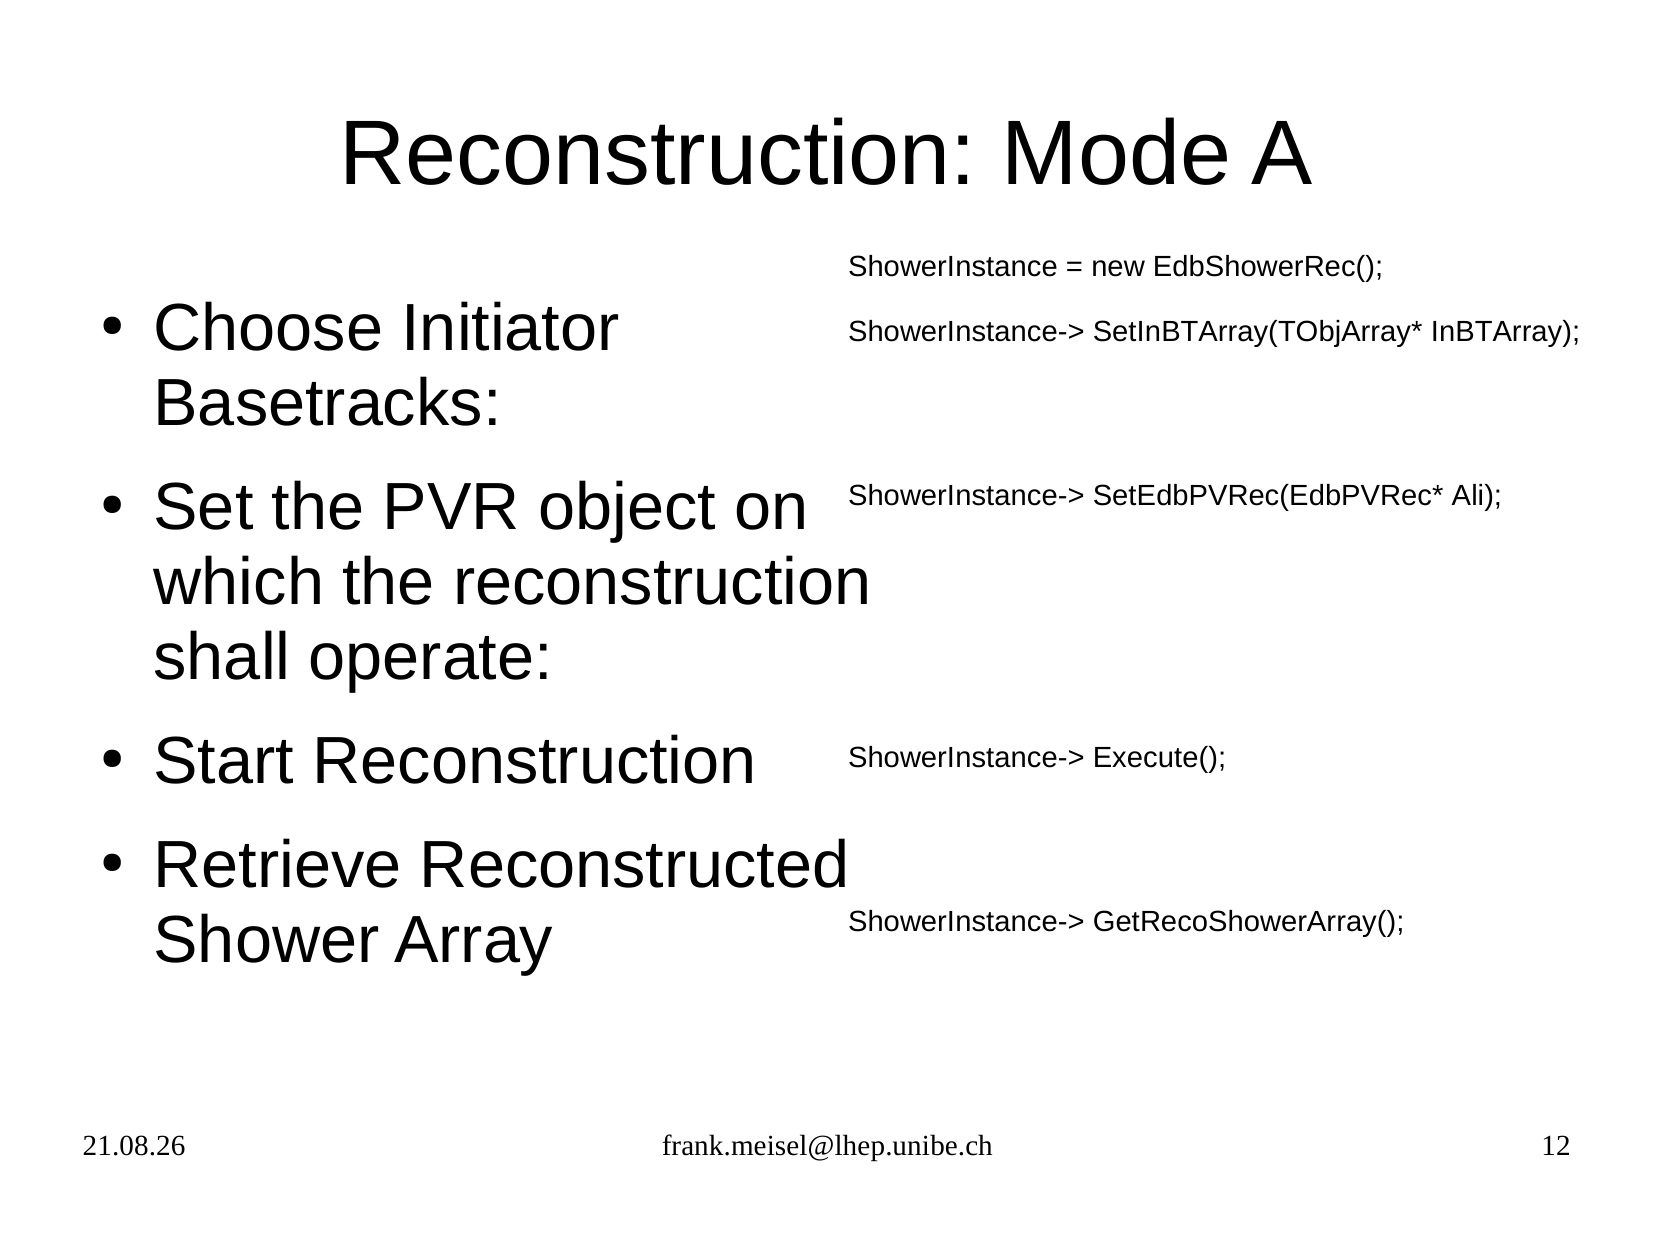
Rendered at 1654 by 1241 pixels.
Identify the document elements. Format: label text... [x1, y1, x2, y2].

text_box ShowerInstance = new EdbShowerRec(); ShowerInstance-> SetInBTArray(TObjArray* InBTArray); ShowerInstance-> SetEdbPVRec(EdbPVRec* Ali); ShowerInstance-> Execute(); ShowerInstance-> GetRecoShowerArray(); [833, 242, 1654, 1099]
title Reconstruction: Mode A [82, 49, 1571, 257]
list Choose Initiator Basetracks: Set the PVR object on which the reconstruction shall operate: Start Reconstruction Retrieve Reconstructed Shower Array [82, 290, 886, 1109]
